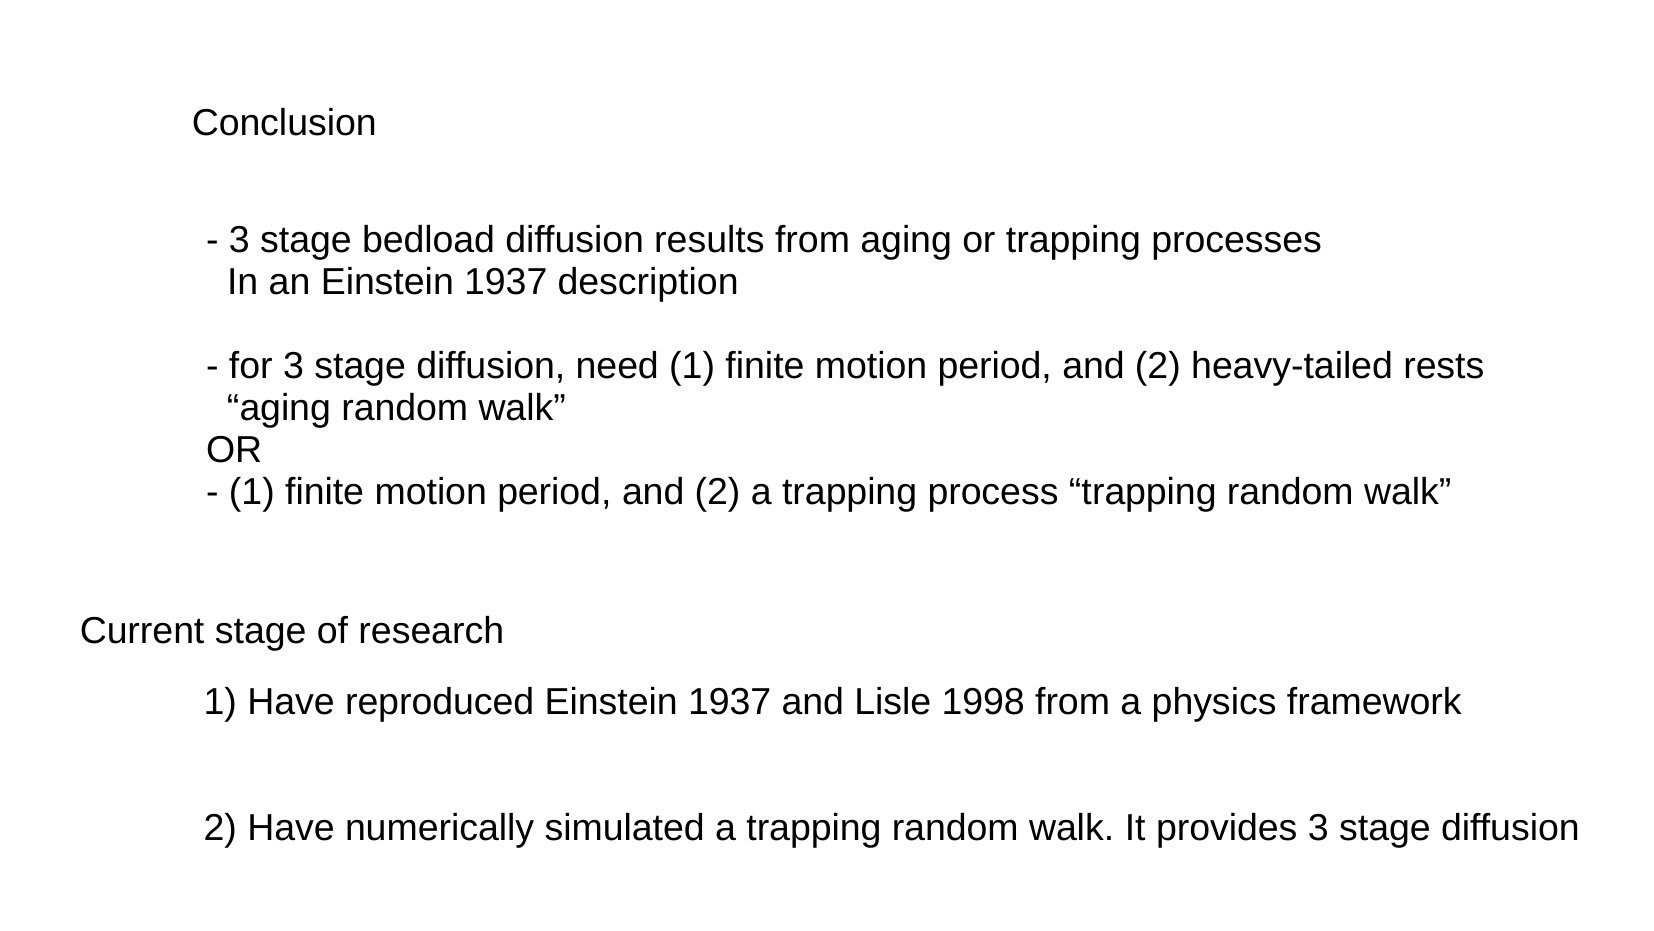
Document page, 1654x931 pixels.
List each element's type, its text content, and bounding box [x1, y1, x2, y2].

text_box Conclusion [177, 94, 392, 152]
text_box Current stage of research [65, 602, 520, 660]
text_box 1) Have reproduced Einstein 1937 and Lisle 1998 from a physics framework 2) Have numerically simulated a trapping random walk. It provides 3 stage diffusion [188, 673, 1595, 857]
text_box - 3 stage bedload diffusion results from aging or trapping processes In an Einstein 1937 description - for 3 stage diffusion, need (1) finite motion period, and (2) heavy-tailed rests “aging random walk” OR - (1) finite motion period, and (2) a trapping process “trapping random walk” [191, 210, 1501, 520]
